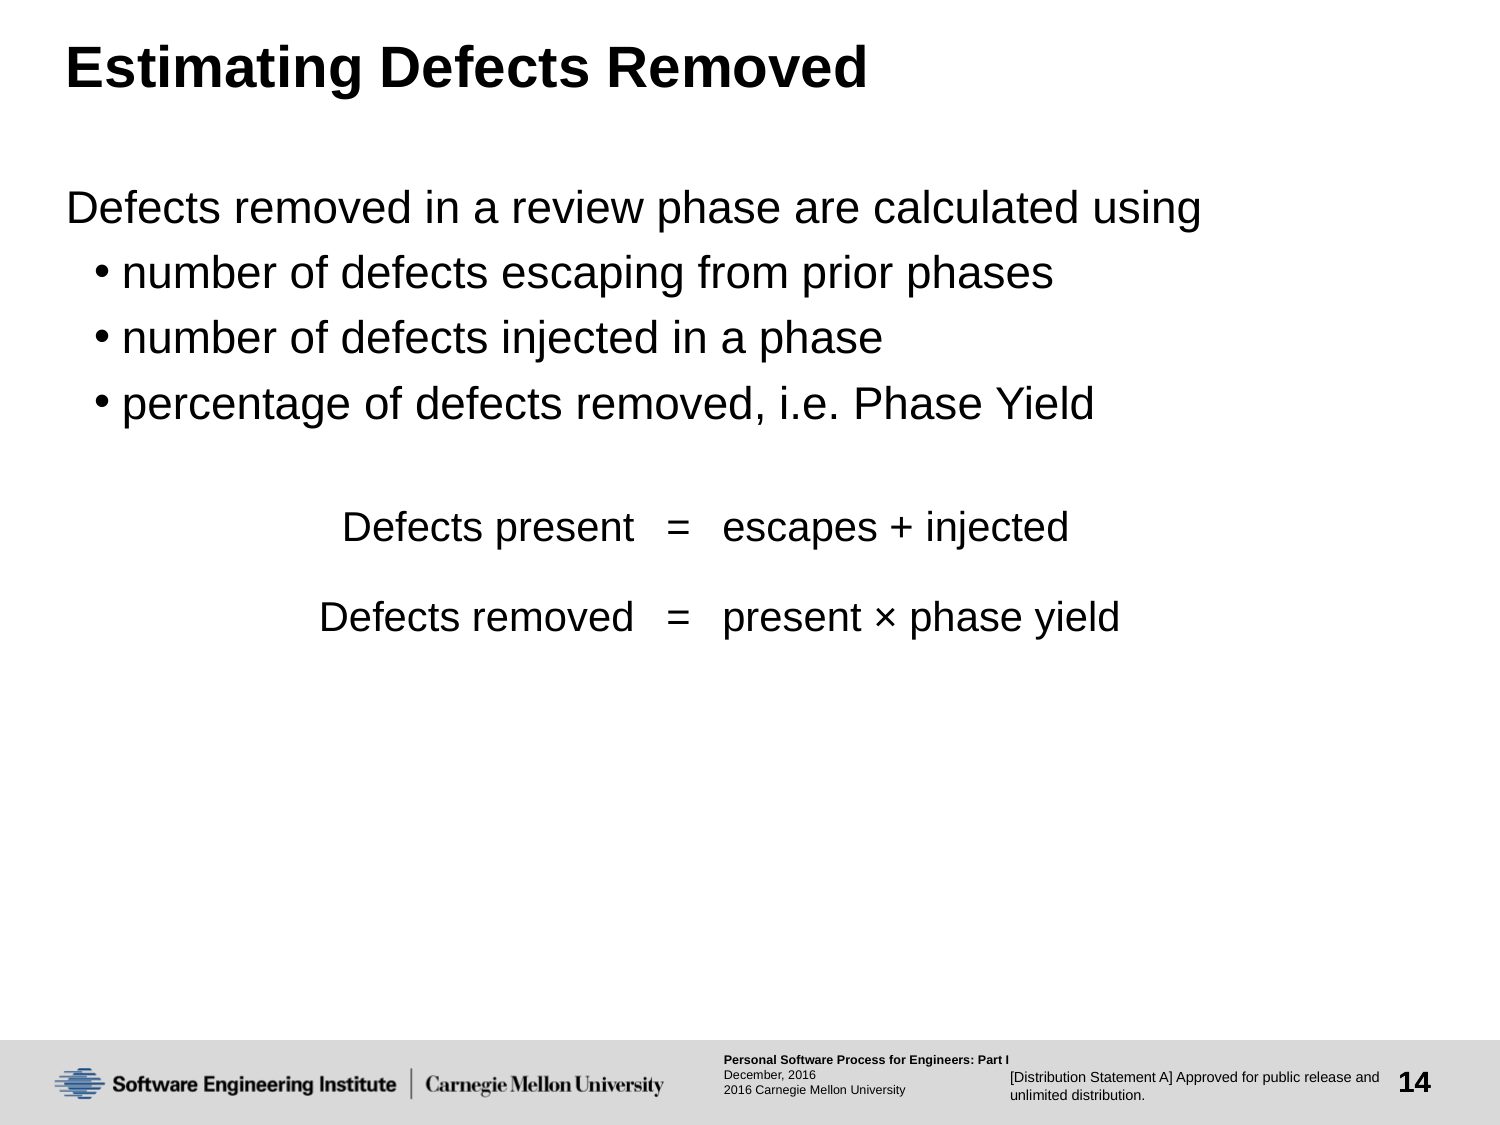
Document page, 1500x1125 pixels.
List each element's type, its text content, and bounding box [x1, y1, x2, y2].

table_header escapes + injected [722, 504, 1131, 594]
table_header = [635, 504, 722, 594]
table_cell = [635, 594, 722, 663]
table_header Defects present [243, 504, 635, 594]
table_cell present × phase yield [722, 594, 1131, 663]
picture [46, 1061, 673, 1104]
list Defects removed in a review phase are calculated using number of defects escaping from prior phases number of defects injected in a phase percentage of defects removed, i.e. Phase Yield [65, 177, 1431, 1000]
title Estimating Defects Removed [65, 37, 1313, 148]
table_cell Defects removed [243, 594, 635, 663]
